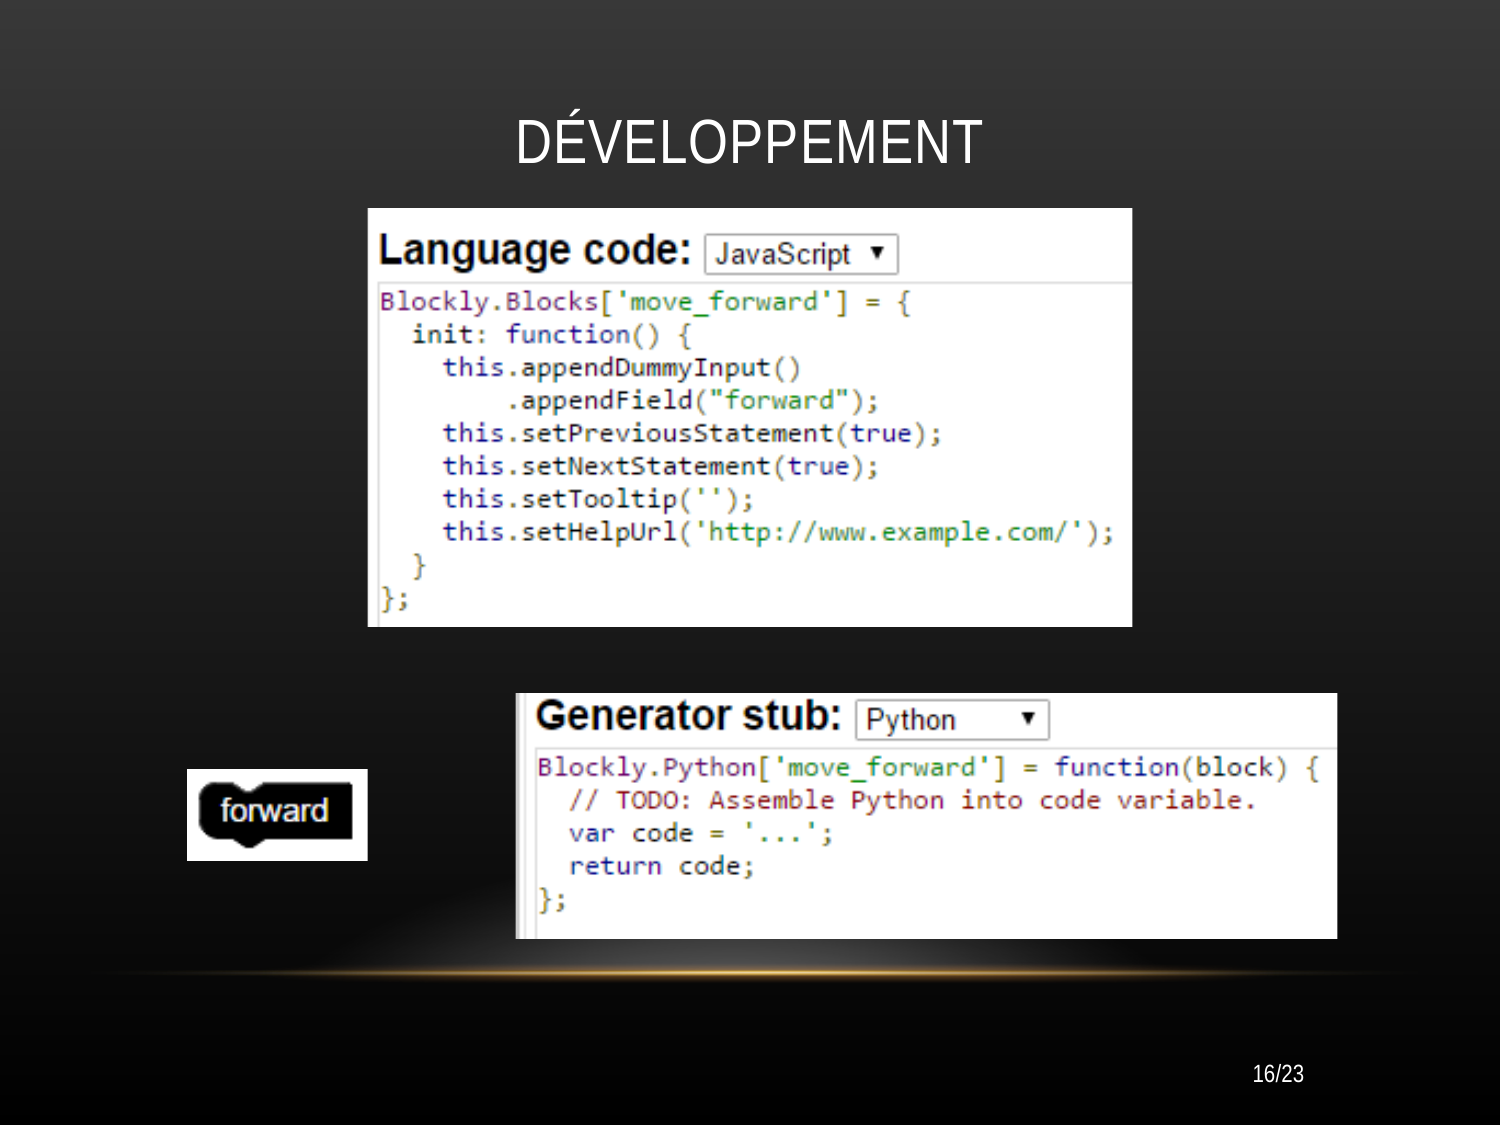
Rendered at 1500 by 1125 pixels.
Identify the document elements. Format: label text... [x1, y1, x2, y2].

picture [187, 769, 368, 861]
text_box 15/23 [1237, 1042, 1401, 1103]
title développement [99, 45, 1400, 233]
picture [515, 693, 1338, 939]
picture [367, 208, 1133, 627]
